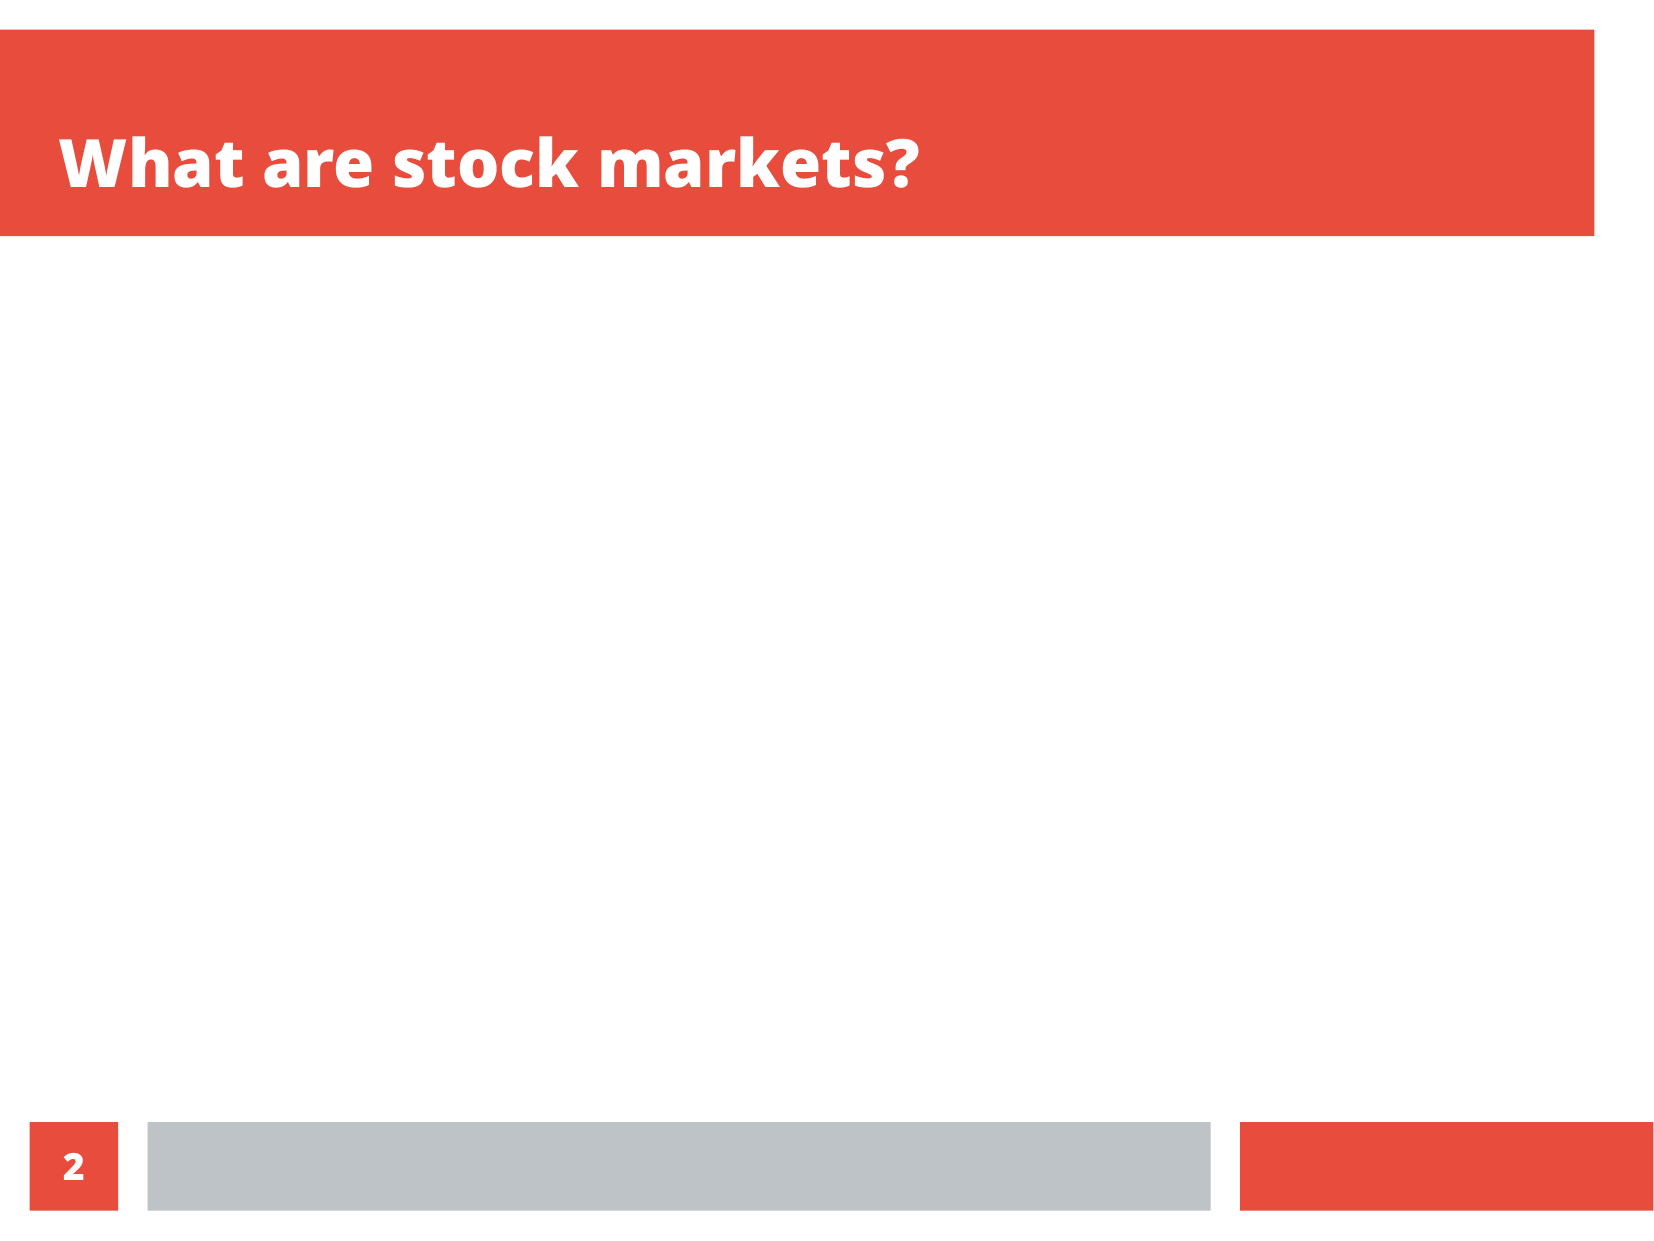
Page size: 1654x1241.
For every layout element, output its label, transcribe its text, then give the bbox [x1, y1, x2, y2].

title What are stock markets? [59, 59, 1595, 207]
